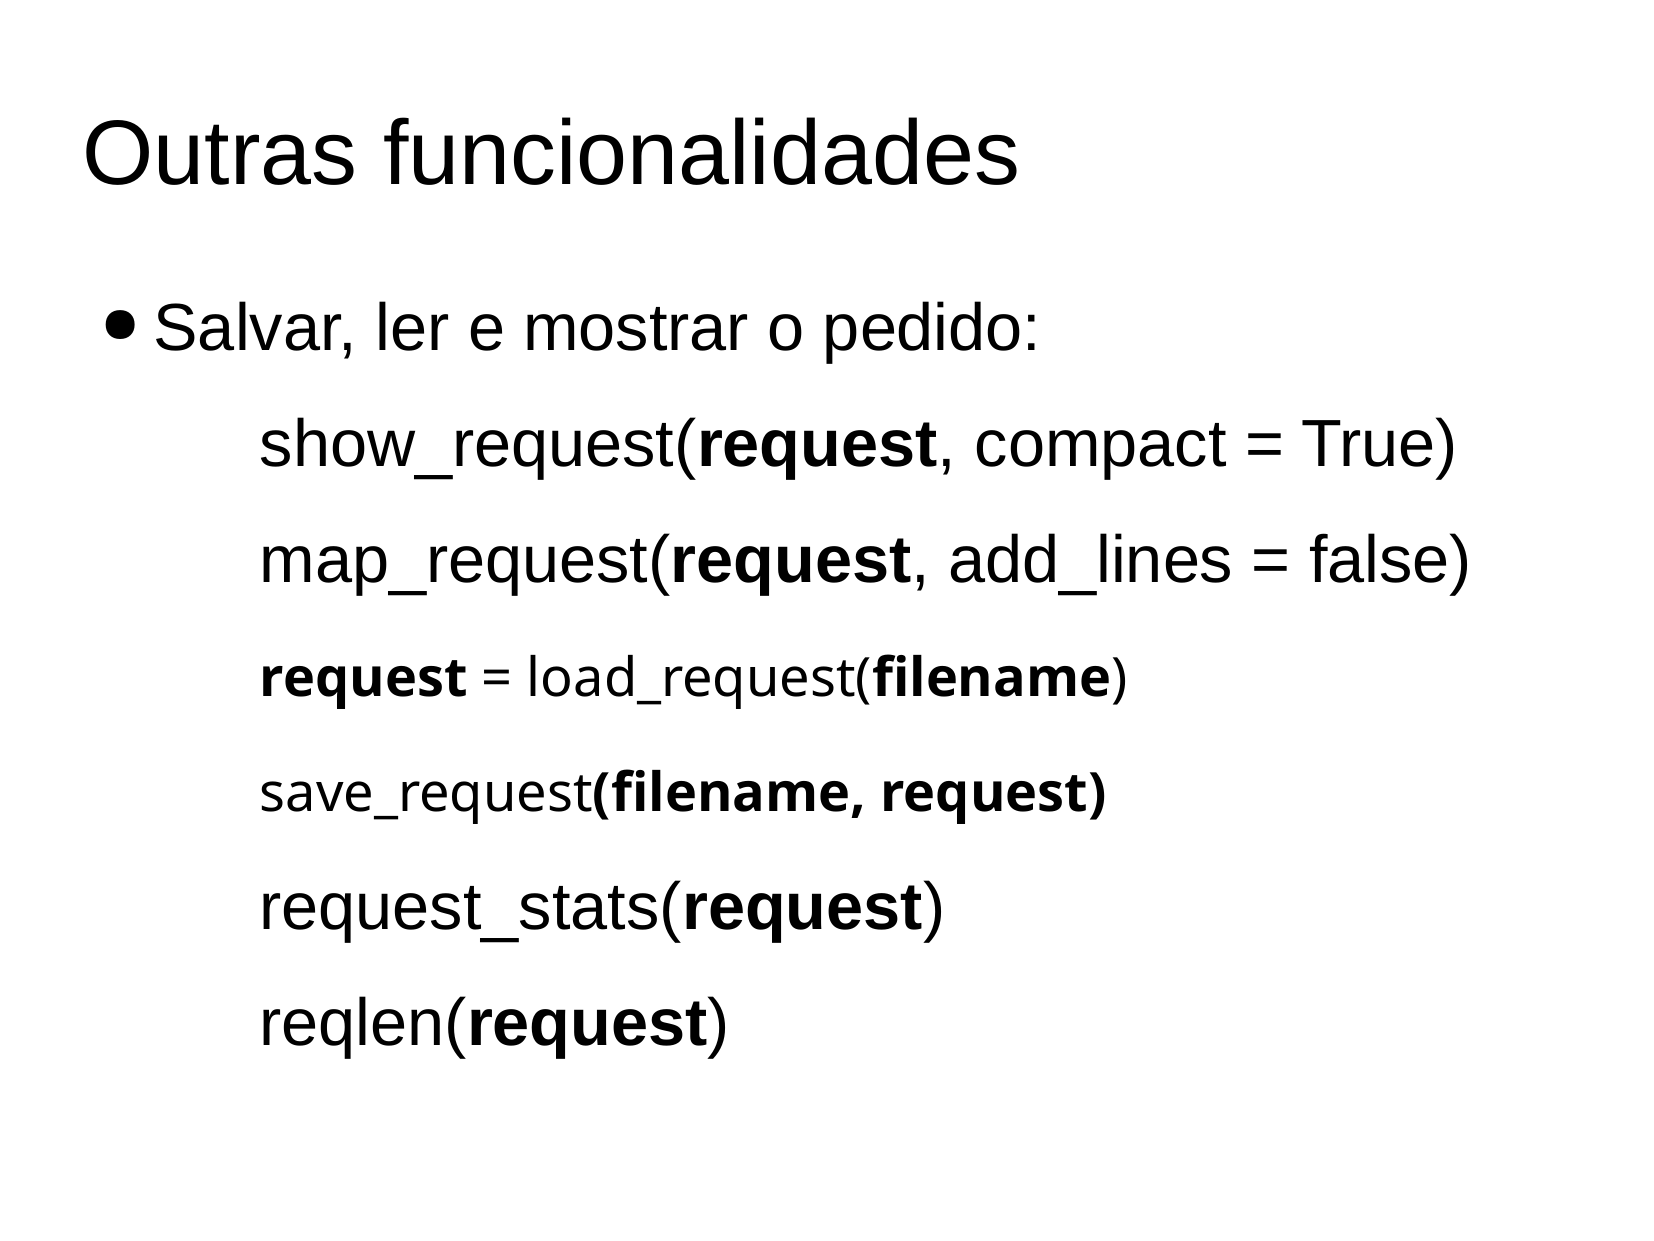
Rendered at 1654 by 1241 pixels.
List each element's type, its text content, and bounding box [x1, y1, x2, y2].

title Outras funcionalidades [82, 49, 1571, 257]
list Salvar, ler e mostrar o pedido: show_request(request, compact = True) map_request(request, add_lines = false) request = load_request(filename) save_request(filename, request) request_stats(request) reqlen(request) [82, 290, 1571, 1188]
